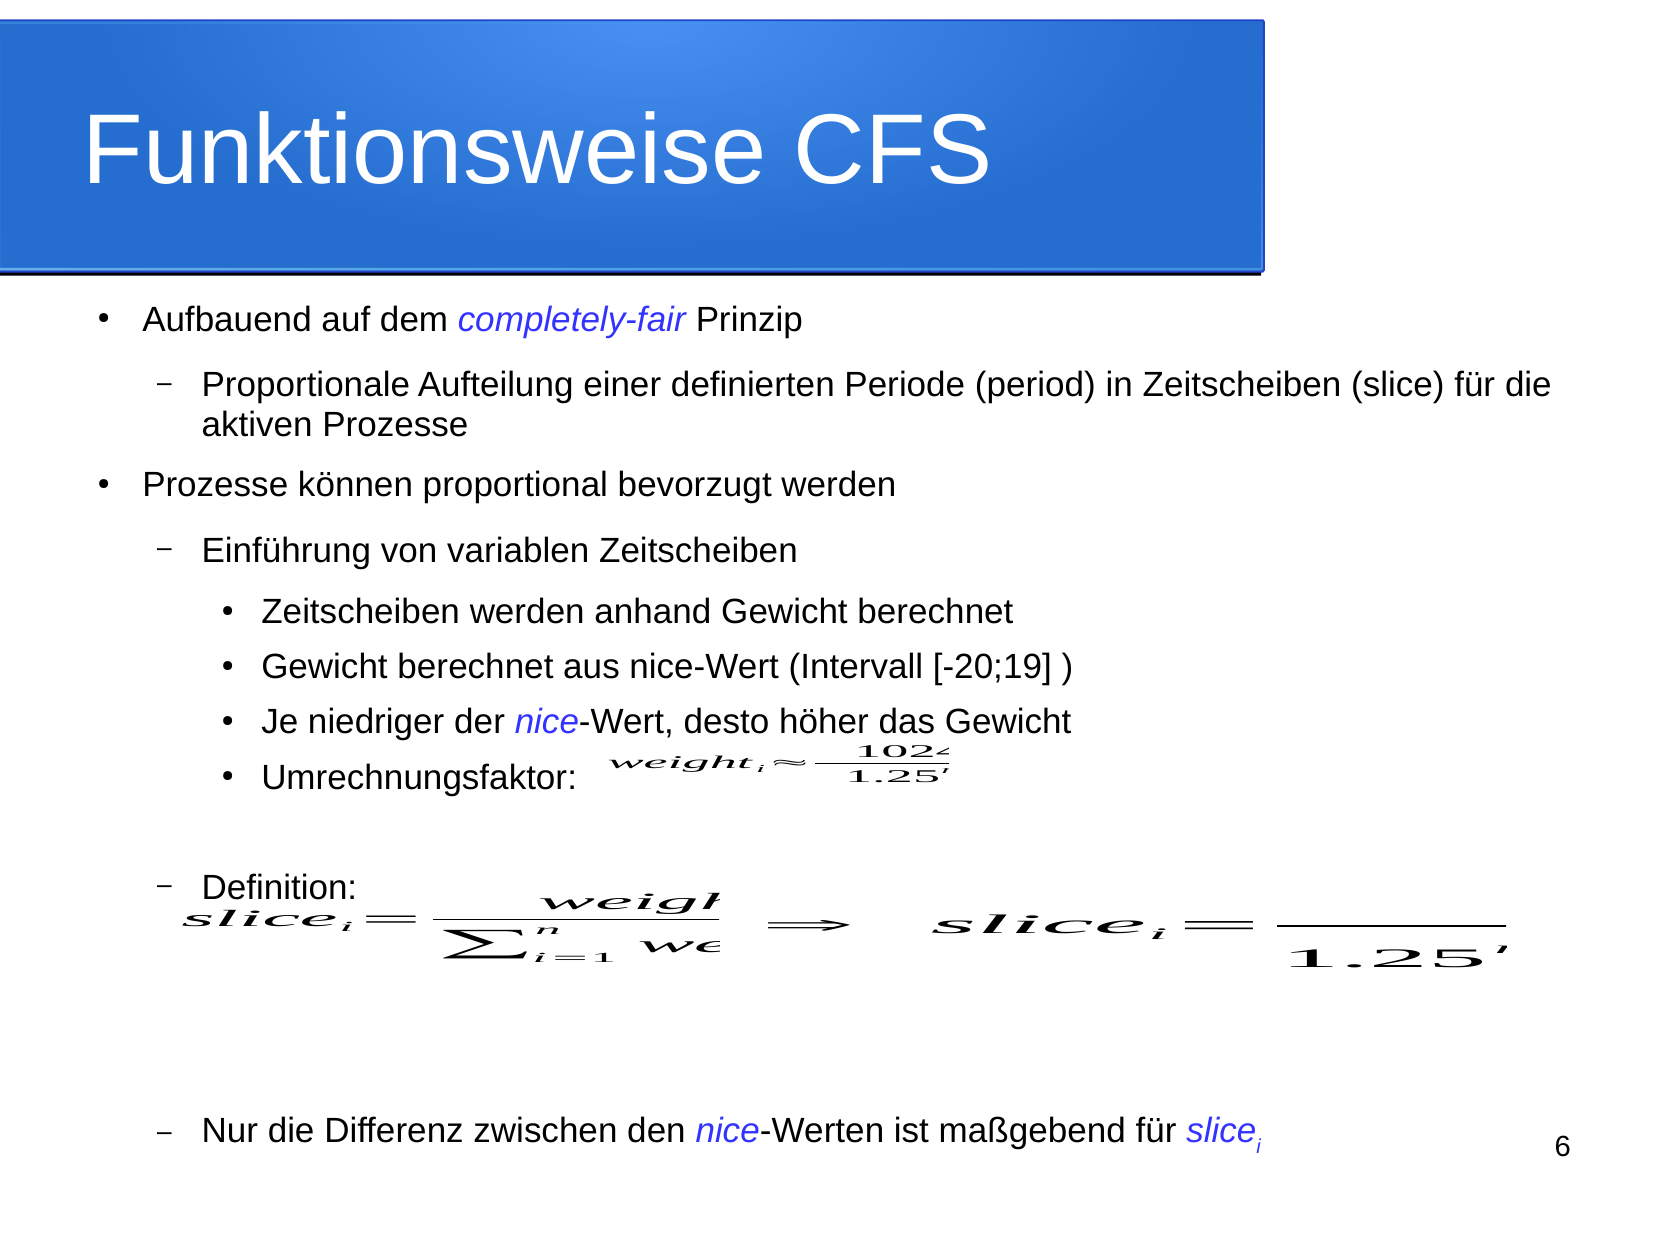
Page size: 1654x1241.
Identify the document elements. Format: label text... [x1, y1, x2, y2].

chart [598, 742, 949, 858]
title Funktionsweise CFS [82, 47, 1235, 252]
chart [166, 888, 720, 1040]
chart [745, 894, 1507, 1067]
list Aufbauend auf dem completely-fair Prinzip Proportionale Aufteilung einer definierten Periode (period) in Zeitscheiben (slice) für die aktiven Prozesse Prozesse können proportional bevorzugt werden Einführung von variablen Zeitscheiben Zeitscheiben werden anhand Gewicht berechnet Gewicht berechnet aus nice-Wert (Intervall [-20;19] ) Je niedriger der nice-Wert, desto höher das Gewicht Umrechnungsfaktor: Definition: Nur die Differenz zwischen den nice-Werten ist maßgebend für slicei [82, 299, 1571, 1161]
